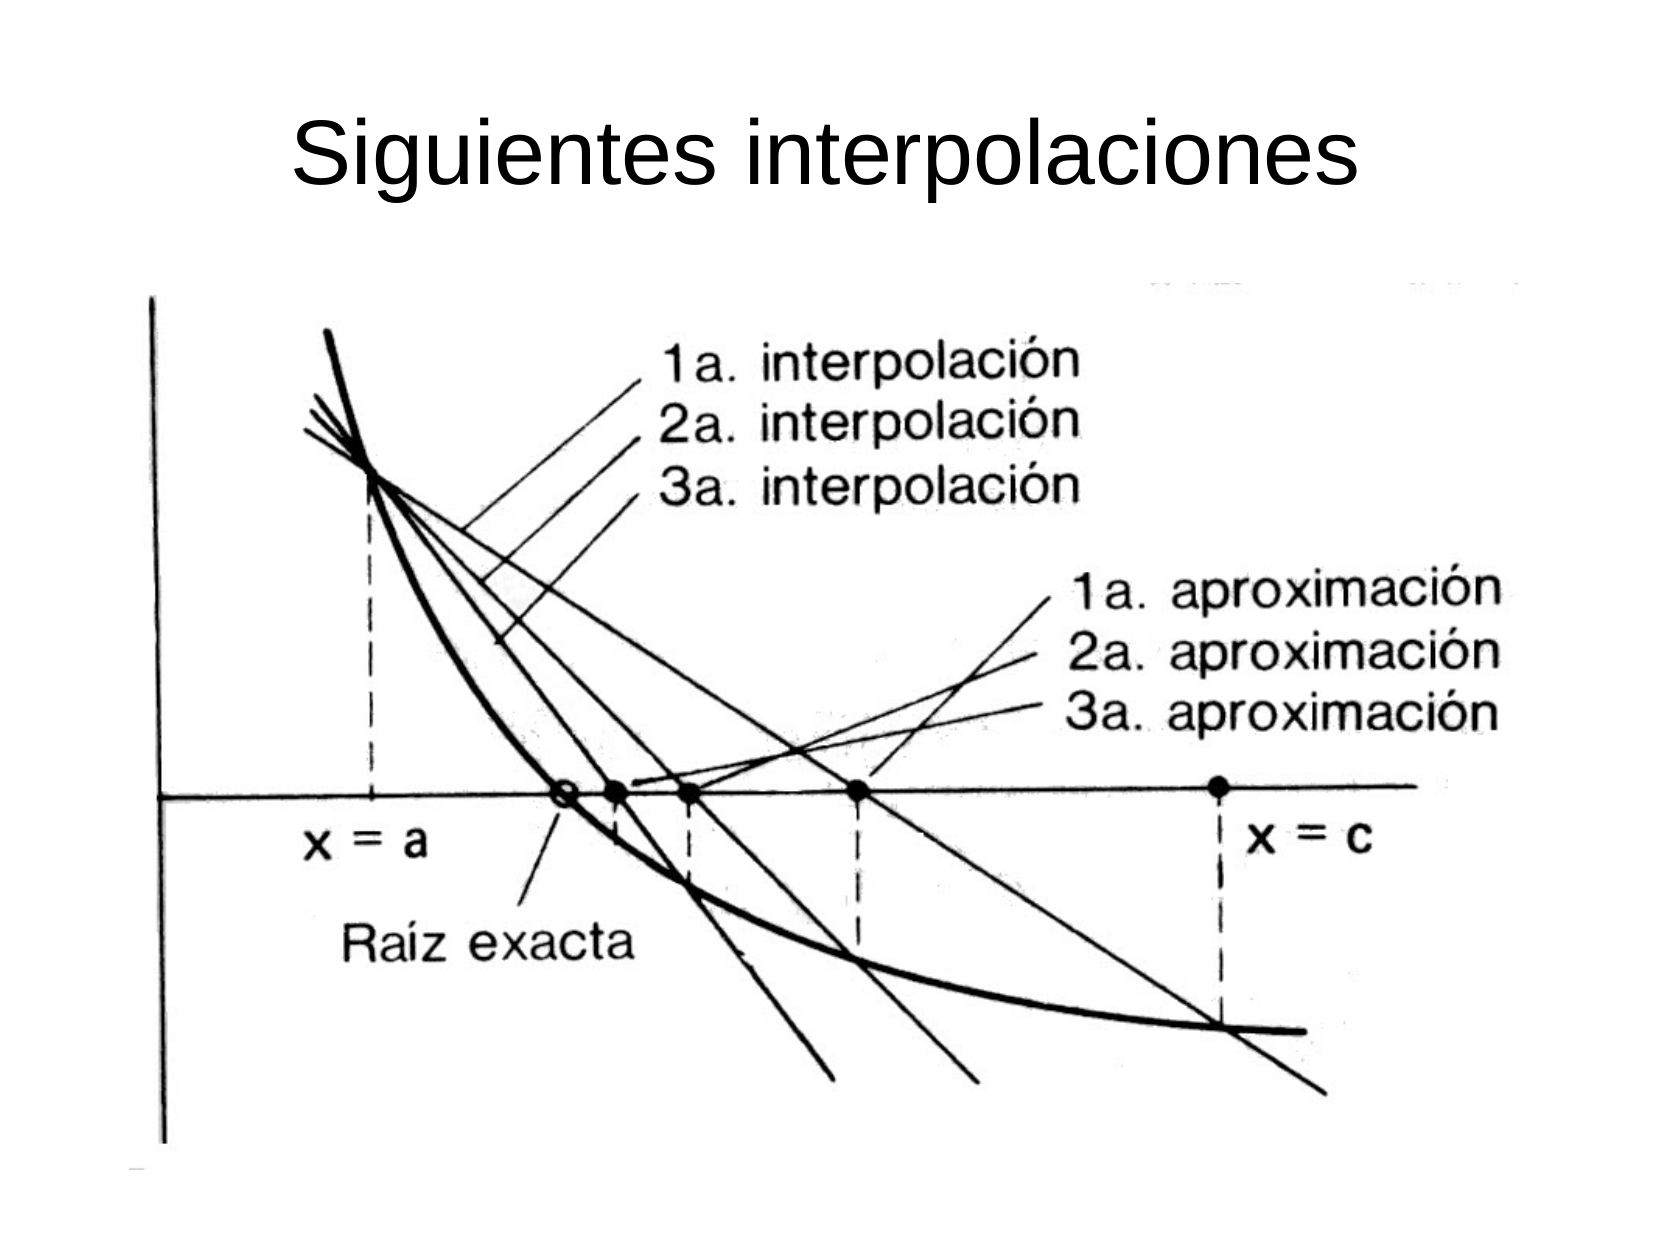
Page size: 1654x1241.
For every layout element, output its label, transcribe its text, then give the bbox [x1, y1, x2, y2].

picture [129, 283, 1518, 1170]
title Siguientes interpolaciones [82, 49, 1571, 257]
